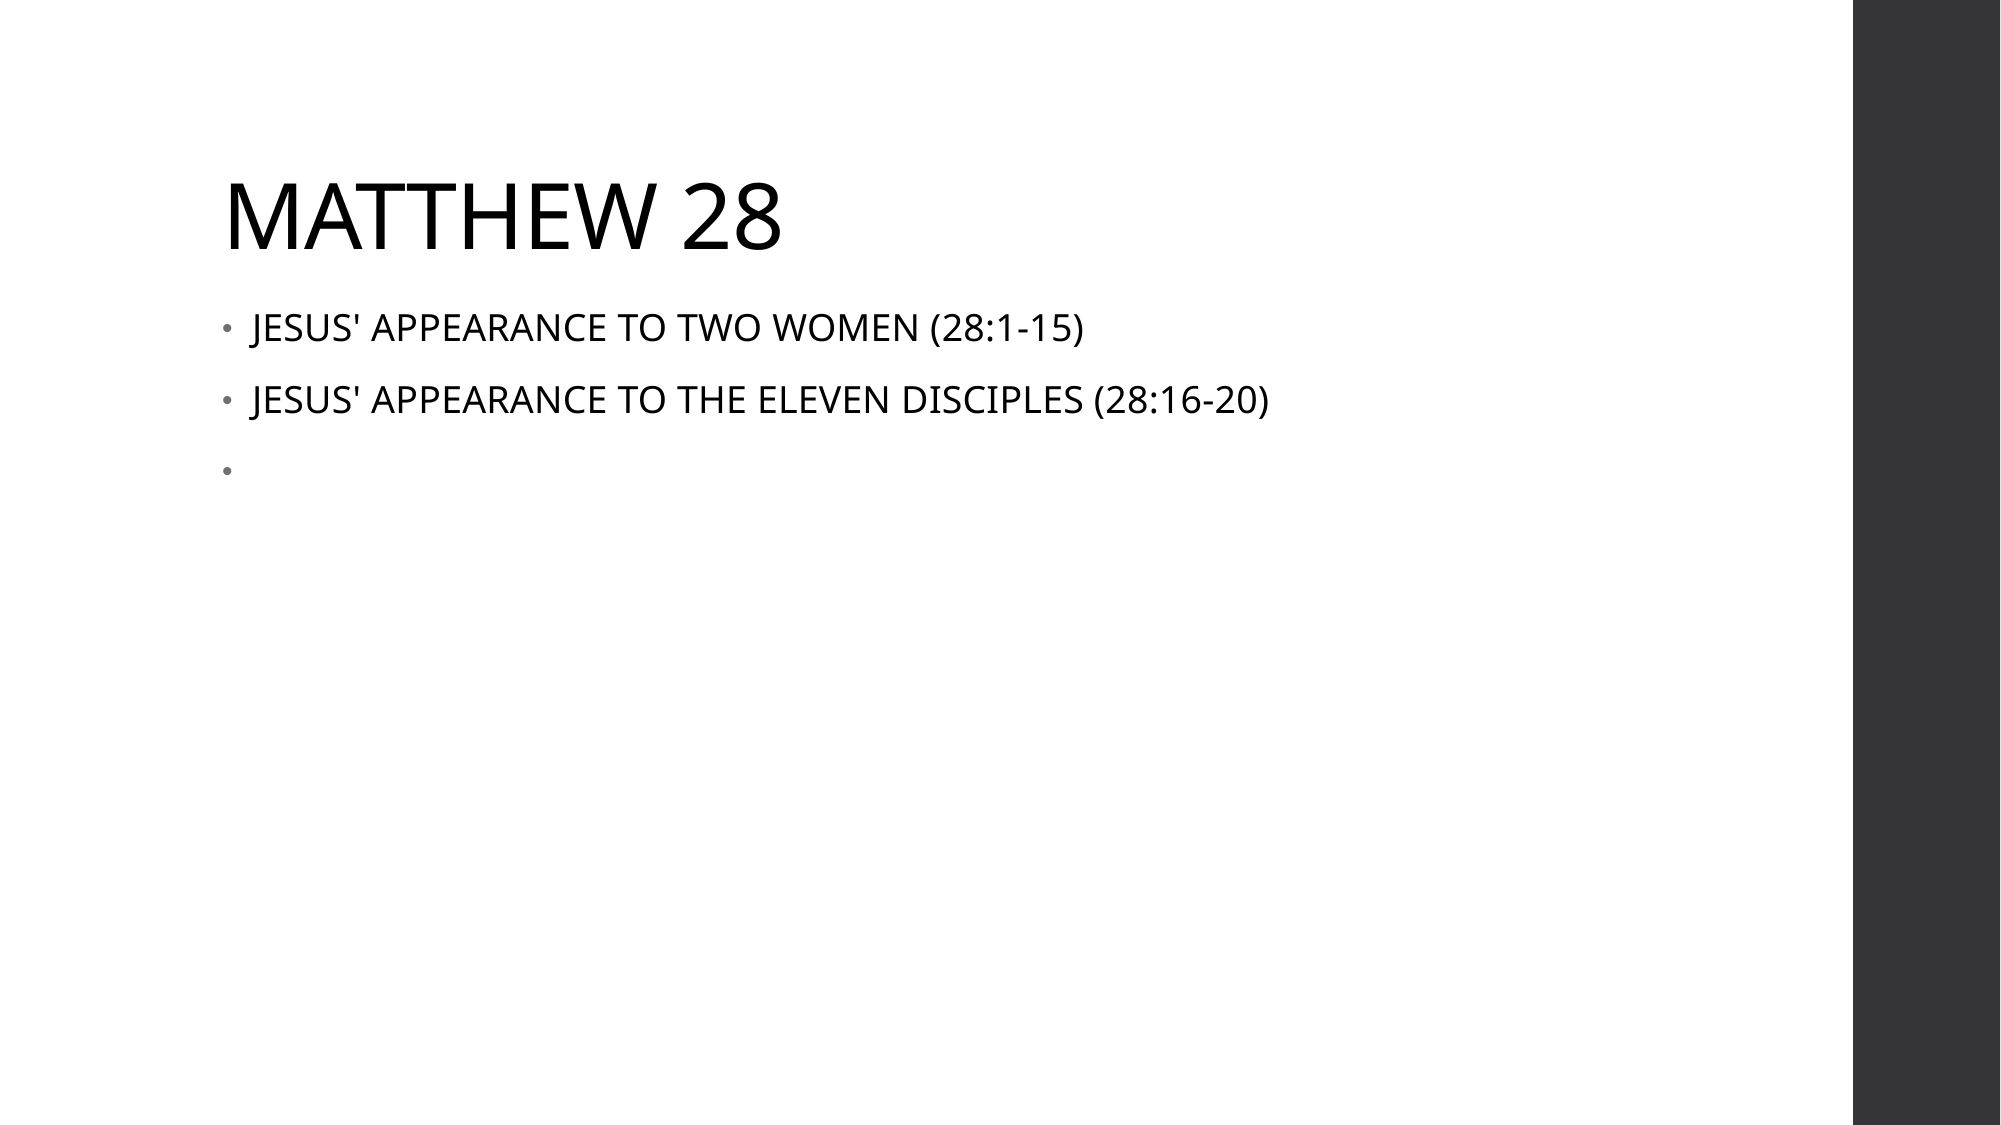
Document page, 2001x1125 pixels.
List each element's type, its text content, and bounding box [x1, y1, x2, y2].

title MATTHEW 28 [206, 60, 1797, 278]
list JESUS' APPEARANCE TO TWO WOMEN (28:1-15) JESUS' APPEARANCE TO THE ELEVEN DISCIPLES (28:16-20) [206, 299, 1617, 1014]
